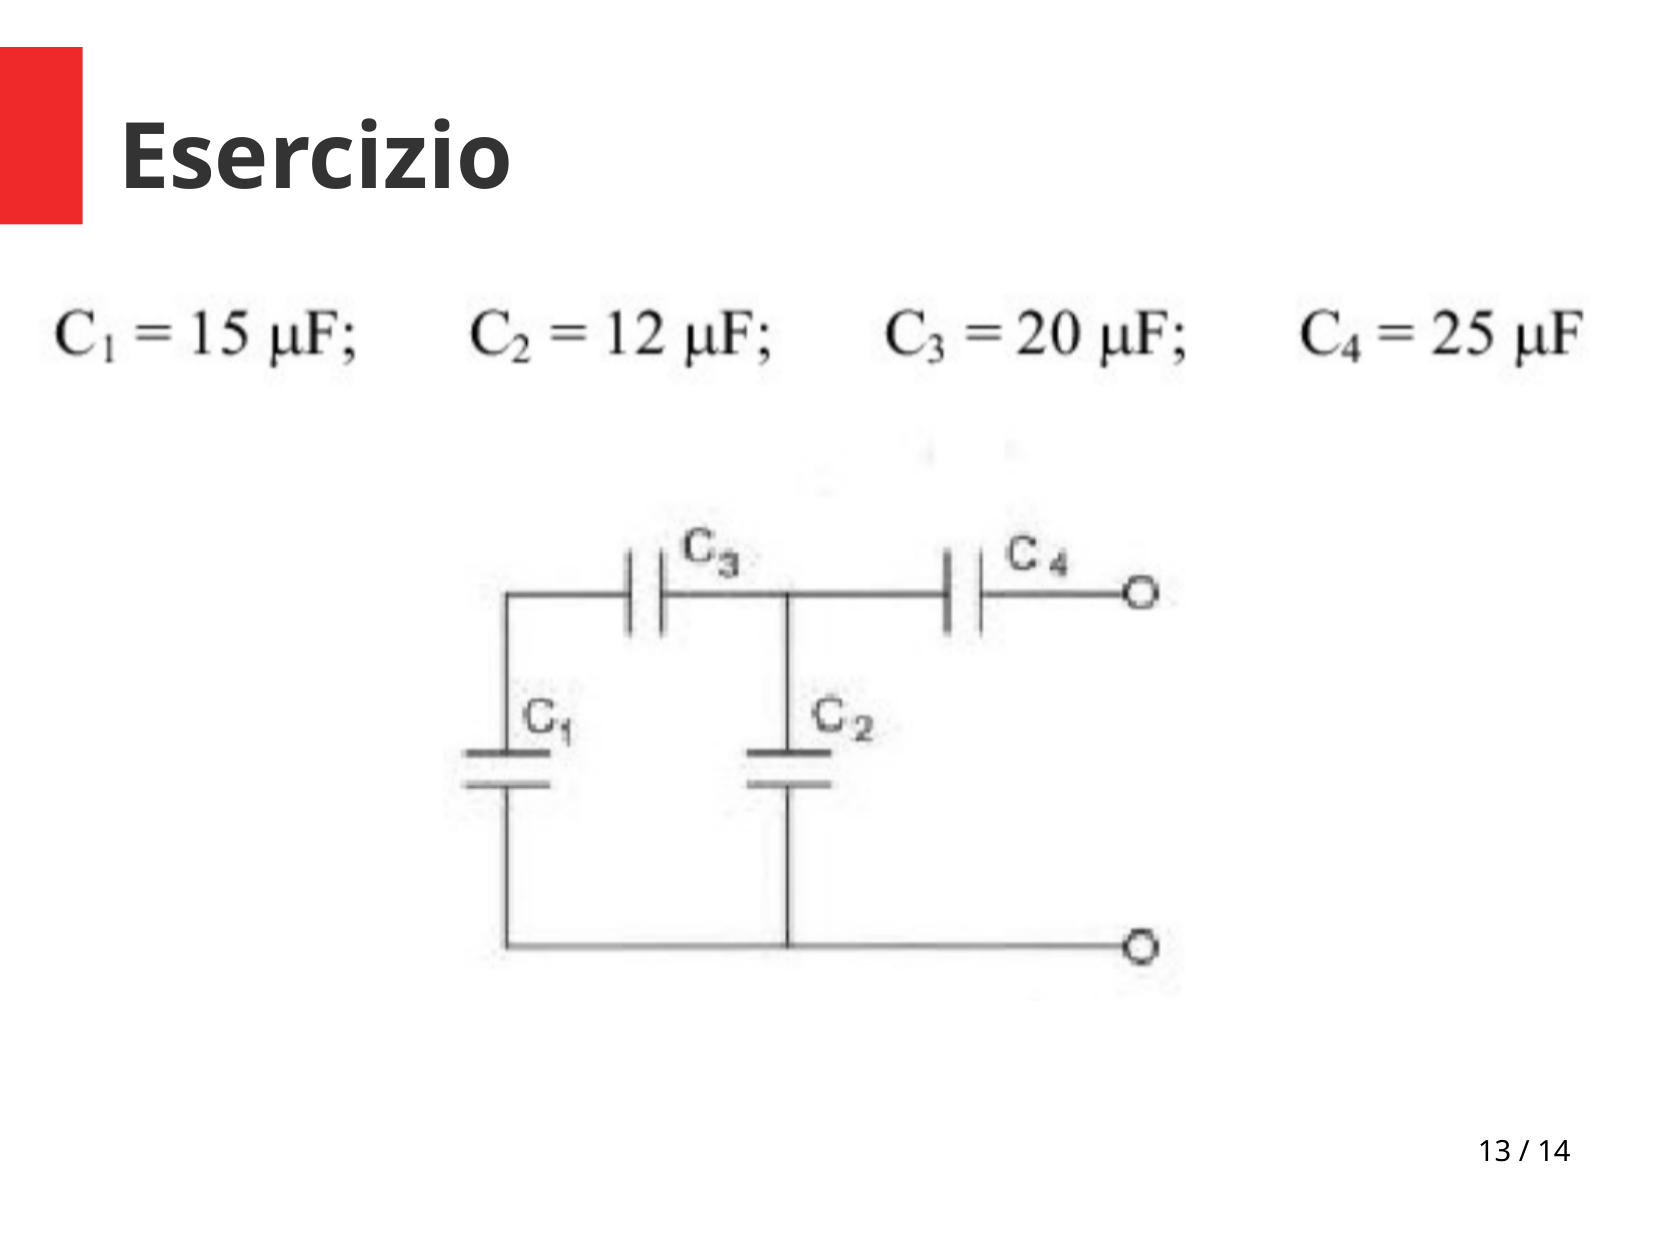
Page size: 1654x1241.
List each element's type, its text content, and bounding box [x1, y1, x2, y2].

title Esercizio [118, 49, 1571, 243]
picture [26, 243, 1631, 1001]
